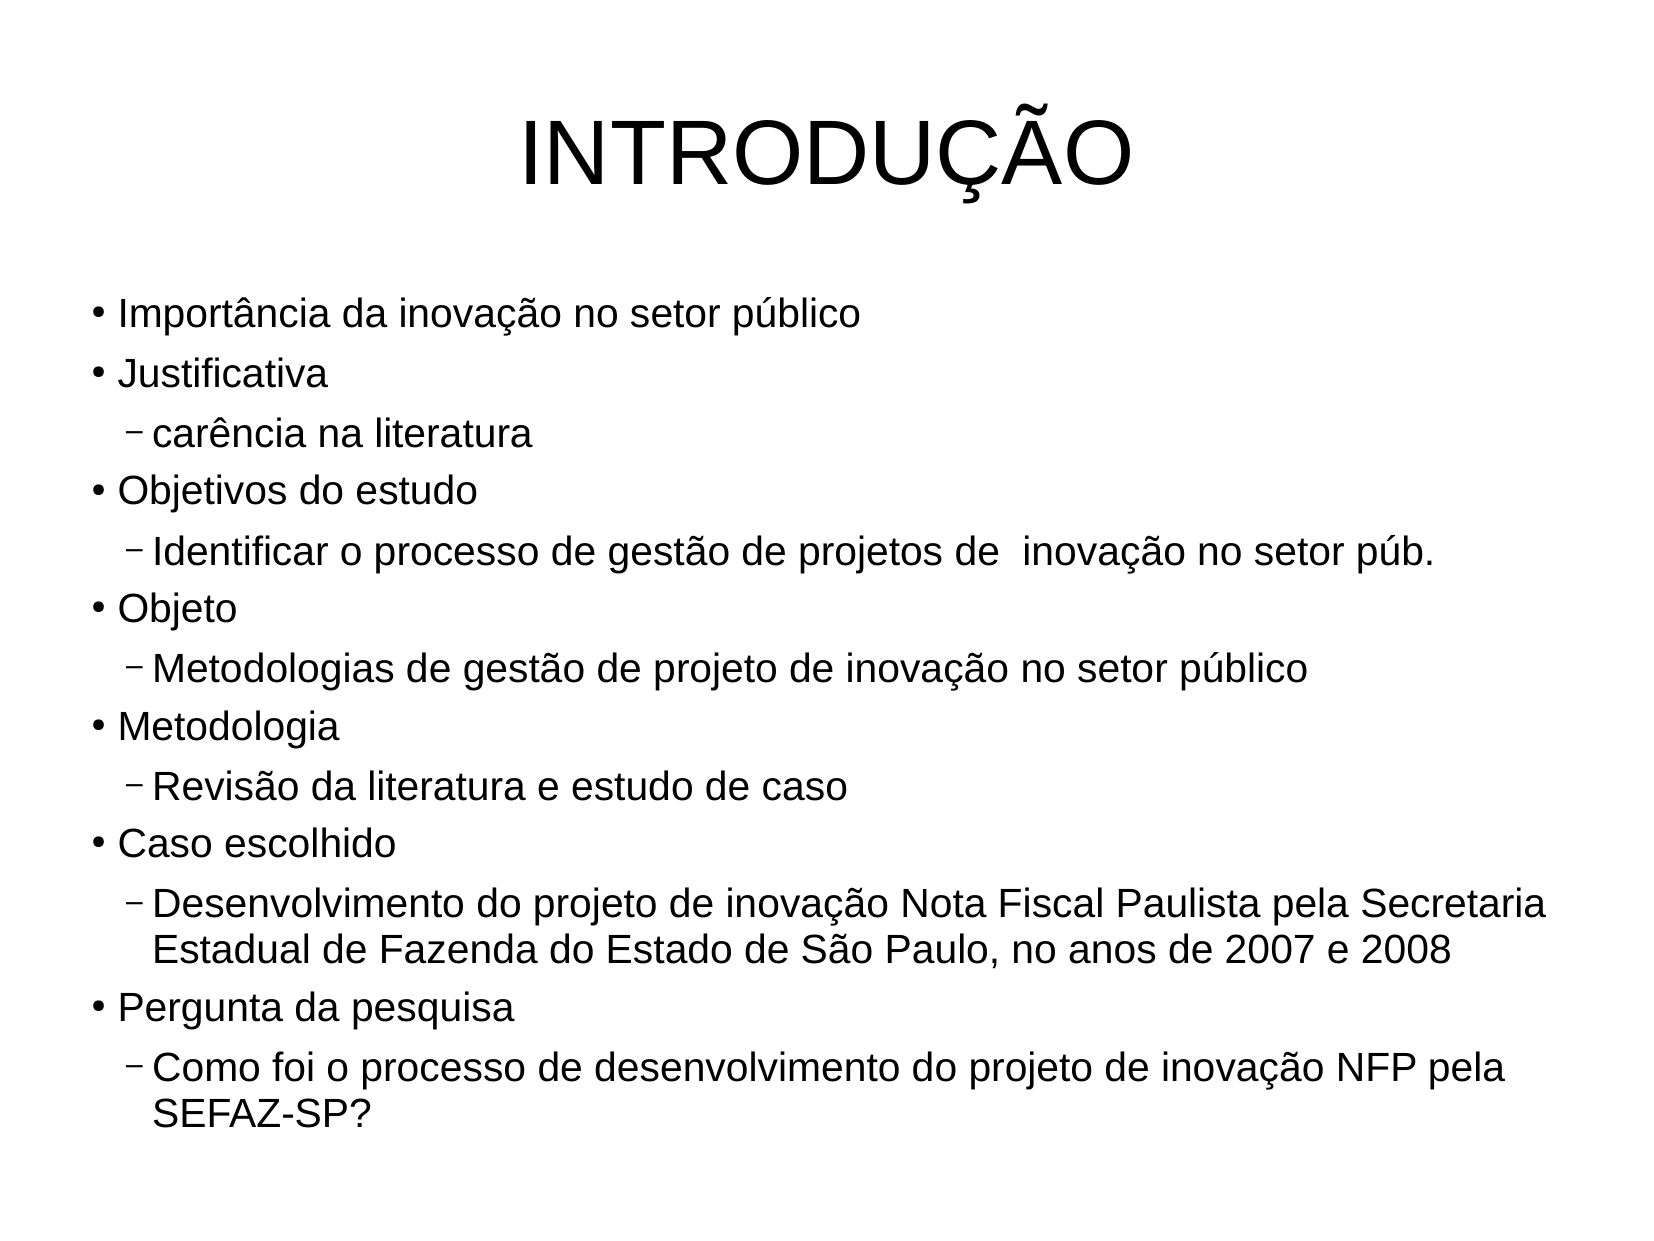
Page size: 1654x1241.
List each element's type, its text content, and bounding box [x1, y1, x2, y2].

list Importância da inovação no setor público Justificativa carência na literatura Objetivos do estudo Identificar o processo de gestão de projetos de inovação no setor púb. Objeto Metodologias de gestão de projeto de inovação no setor público Metodologia Revisão da literatura e estudo de caso Caso escolhido Desenvolvimento do projeto de inovação Nota Fiscal Paulista pela Secretaria Estadual de Fazenda do Estado de São Paulo, no anos de 2007 e 2008 Pergunta da pesquisa Como foi o processo de desenvolvimento do projeto de inovação NFP pela SEFAZ-SP? [82, 290, 1571, 1170]
title INTRODUÇÃO [82, 49, 1571, 257]
